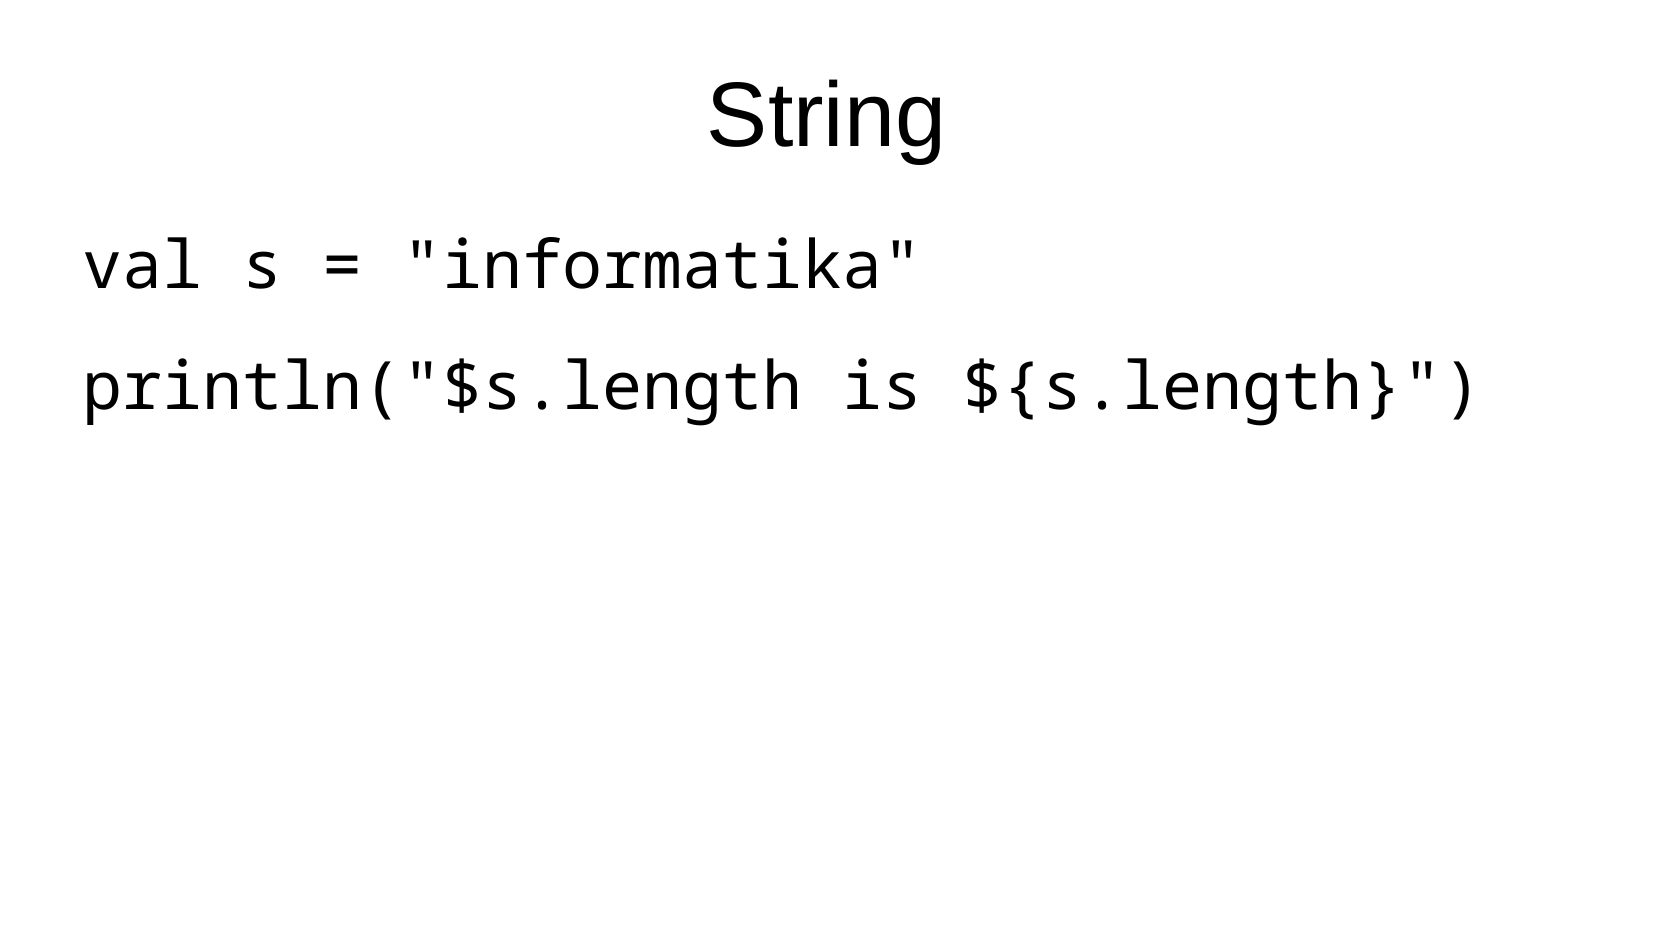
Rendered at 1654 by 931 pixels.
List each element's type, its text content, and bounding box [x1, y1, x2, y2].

list val s = "informatika" println("$s.length is ${s.length}") [82, 217, 1571, 758]
title String [82, 37, 1571, 193]
